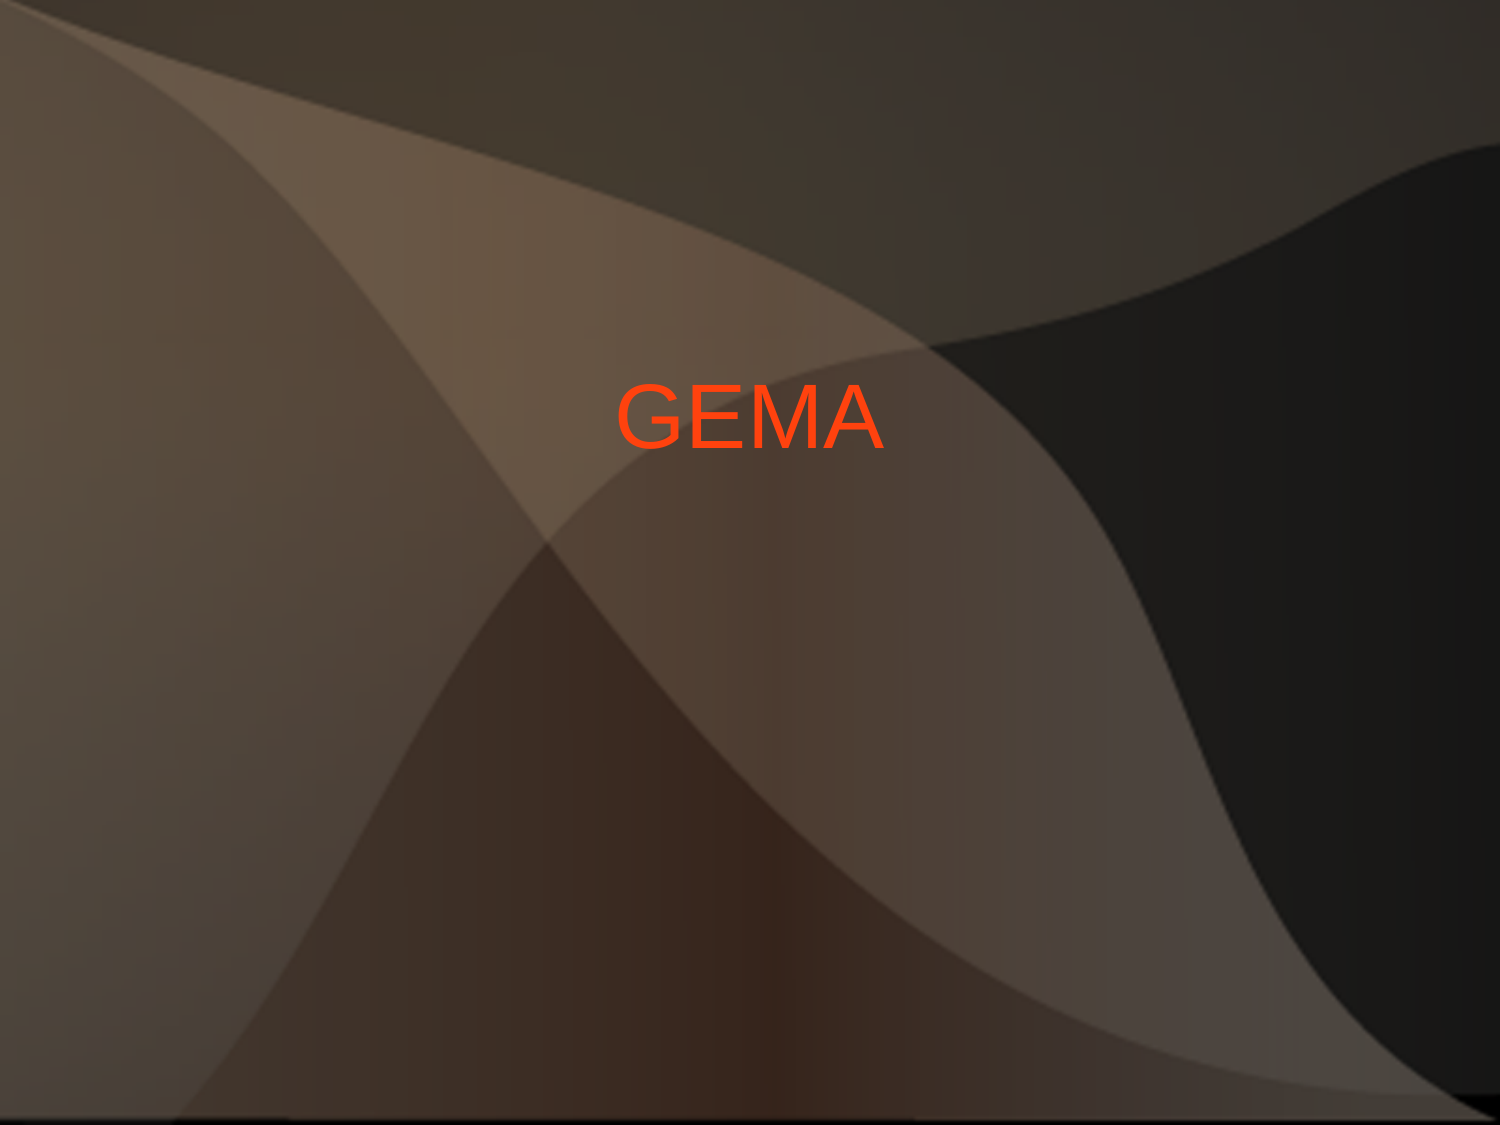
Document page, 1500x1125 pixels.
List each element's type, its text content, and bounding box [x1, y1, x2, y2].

picture [0, 0, 1500, 1125]
subtitle [225, 637, 1275, 925]
title GEMA [112, 349, 1388, 591]
